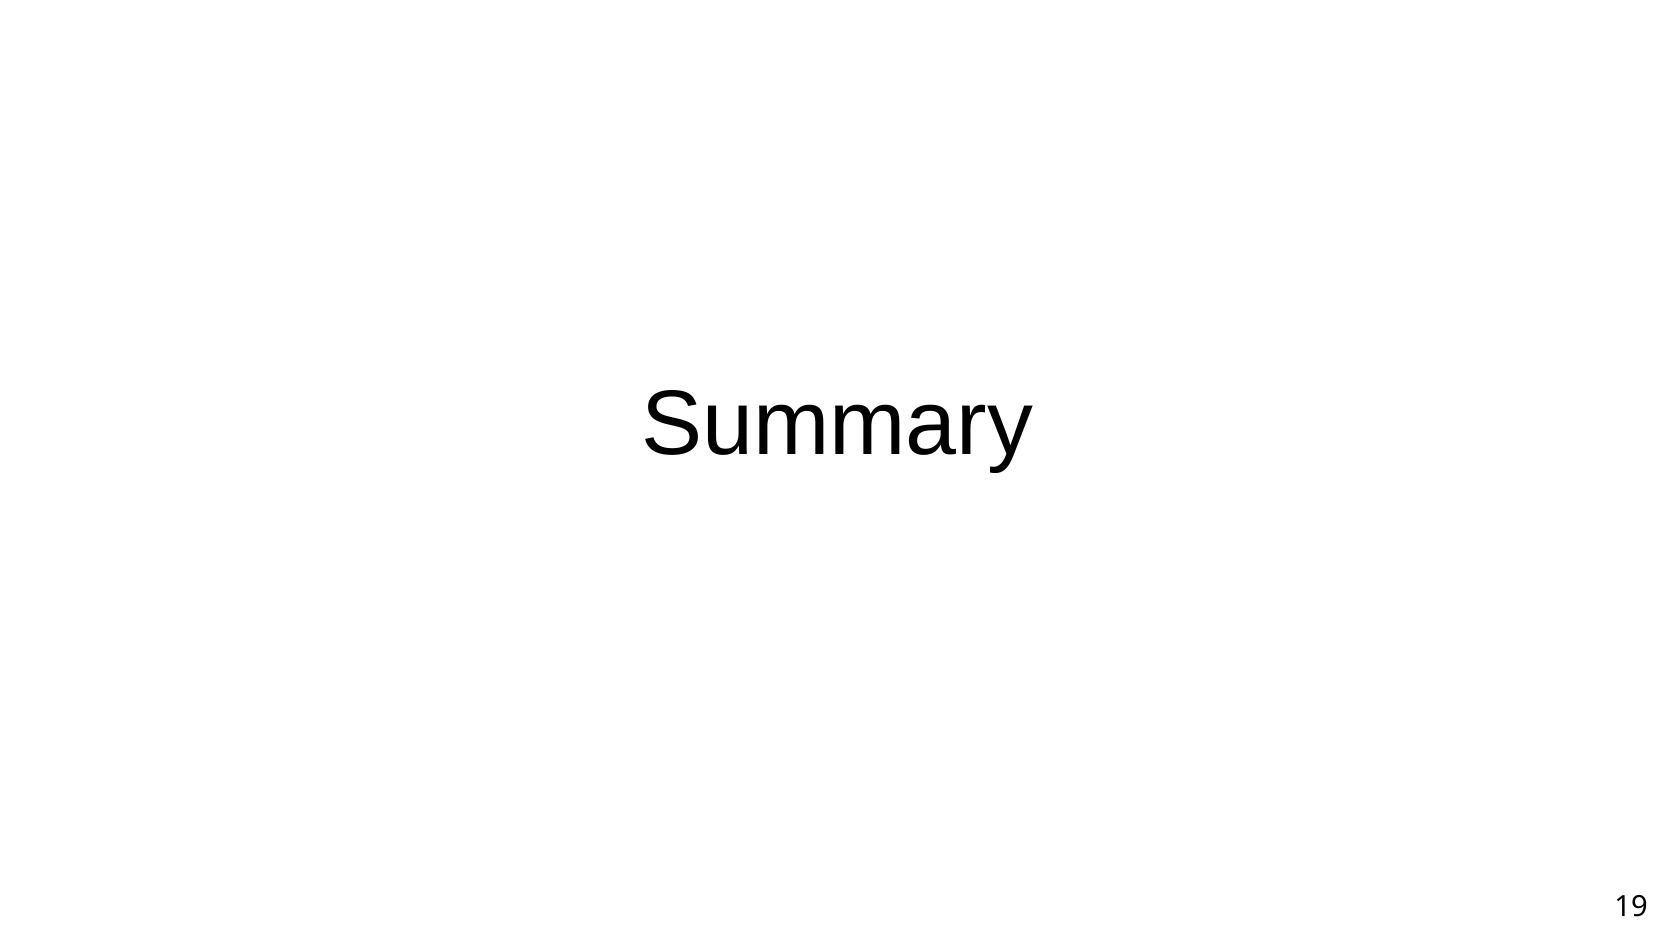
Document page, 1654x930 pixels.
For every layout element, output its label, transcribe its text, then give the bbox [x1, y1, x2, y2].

title Summary [93, 344, 1582, 501]
